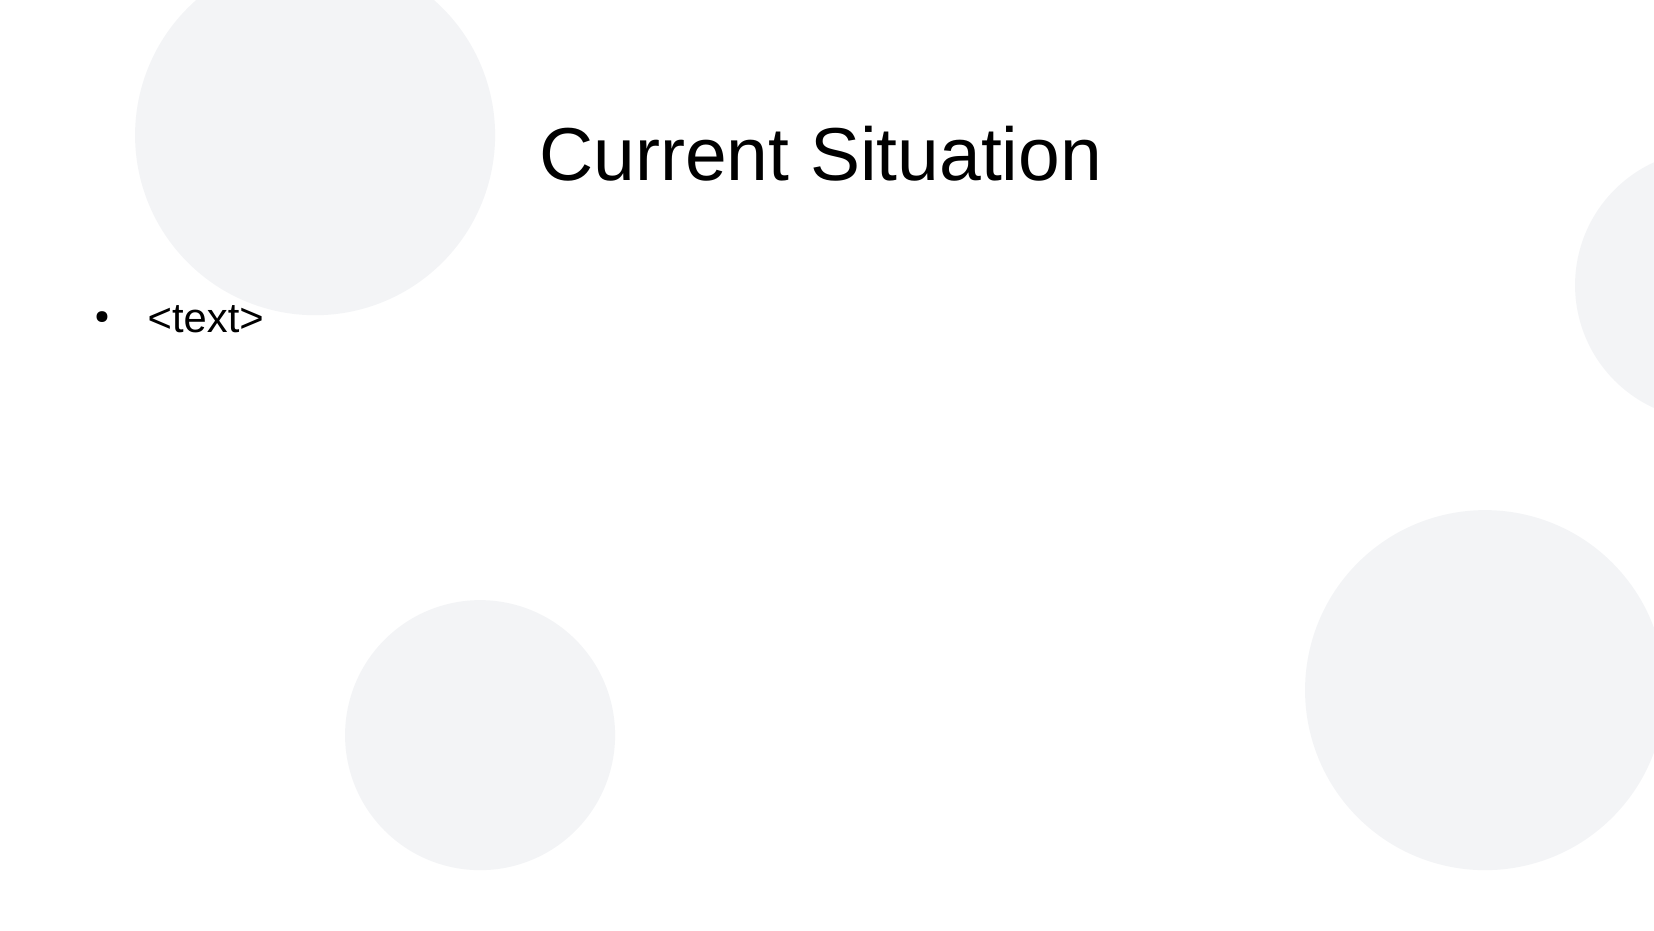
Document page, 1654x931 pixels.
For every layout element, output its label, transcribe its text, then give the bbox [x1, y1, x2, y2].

list <text> [76, 295, 1565, 835]
title Current Situation [76, 76, 1565, 233]
